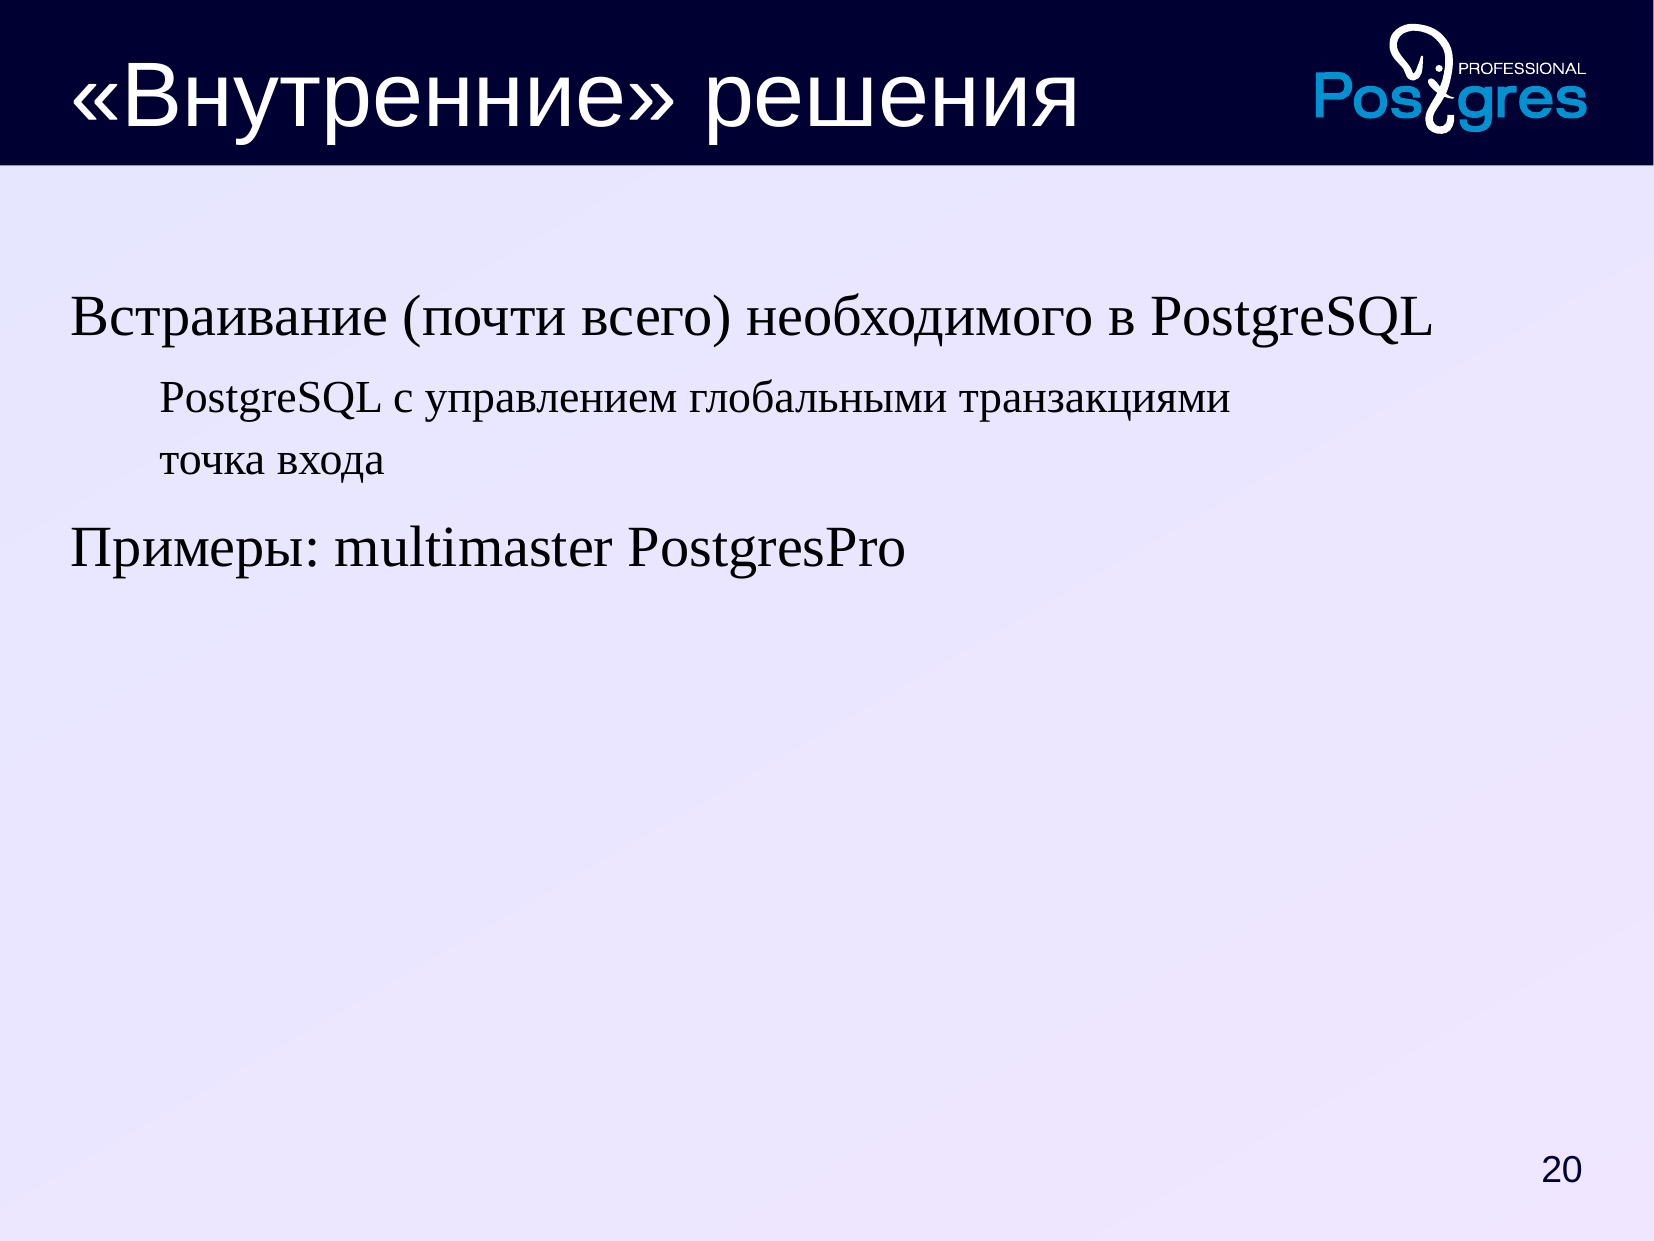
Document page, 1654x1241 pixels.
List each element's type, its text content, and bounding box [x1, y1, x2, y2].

title «Внутренние» решения [70, 43, 1241, 147]
list Встраивание (почти всего) необходимого в PostgreSQL PostgreSQL с управлением глобальными транзакциями точка входа Примеры: multimaster PostgresPro [70, 283, 1559, 1003]
